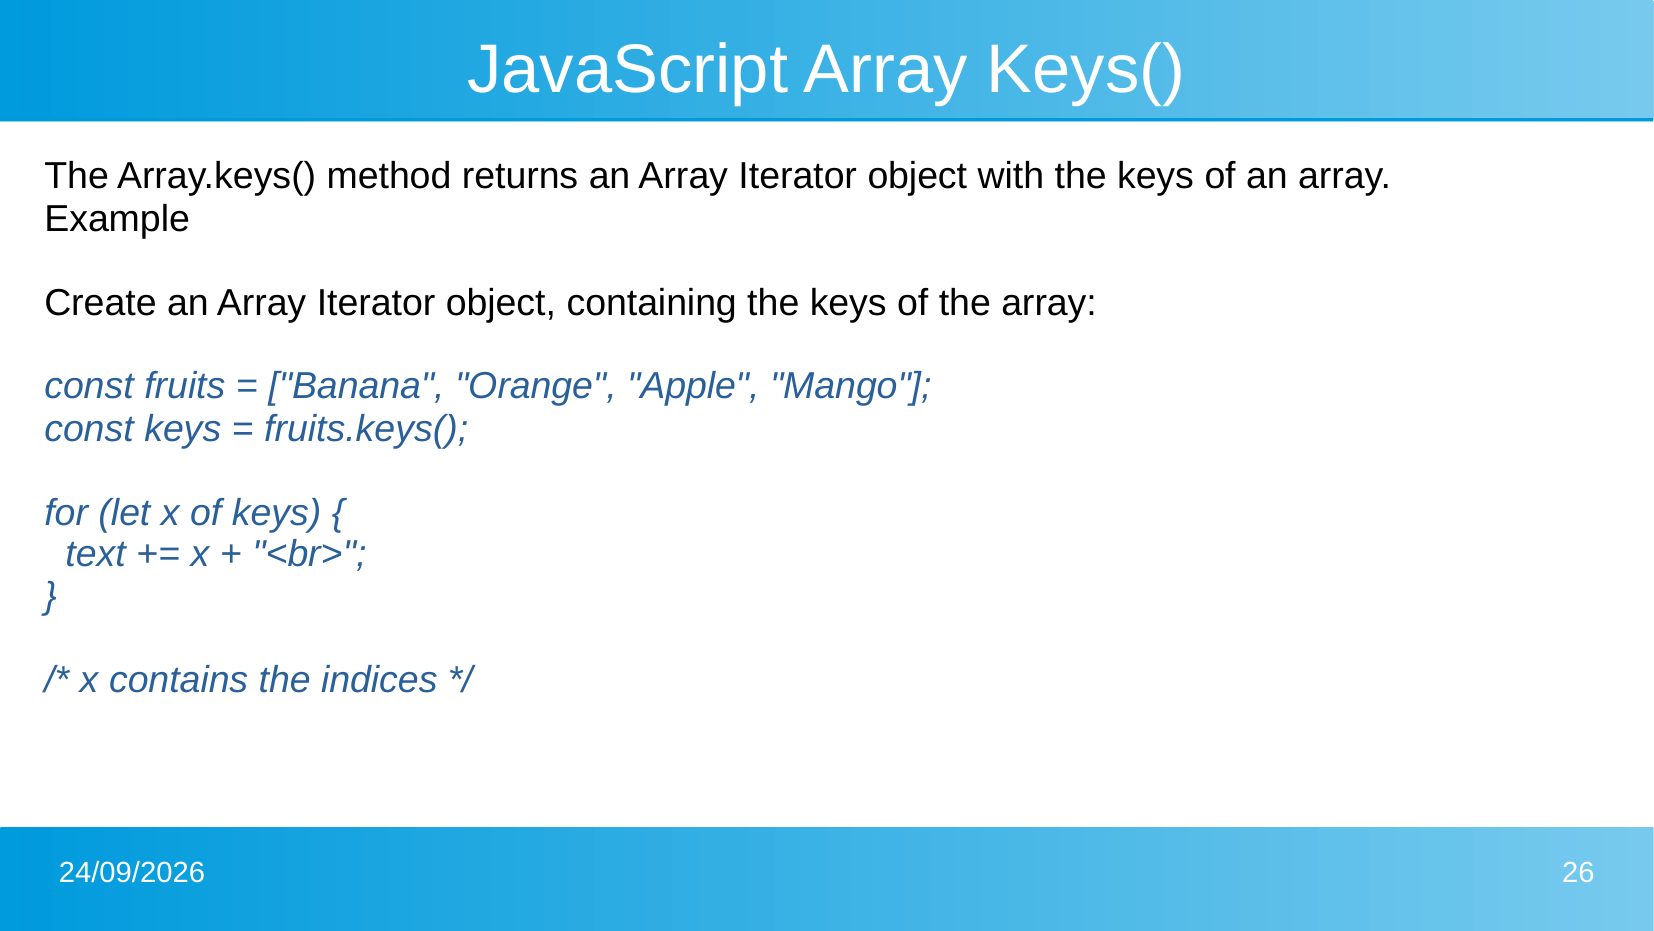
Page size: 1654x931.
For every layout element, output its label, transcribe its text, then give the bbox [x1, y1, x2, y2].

title JavaScript Array Keys() [59, 29, 1595, 108]
text_box The Array.keys() method returns an Array Iterator object with the keys of an array. Example Create an Array Iterator object, containing the keys of the array: const fruits = ["Banana", "Orange", "Apple", "Mango"]; const keys = fruits.keys(); for (let x of keys) { text += x + "<br>"; } /* x contains the indices */ [29, 147, 1625, 709]
